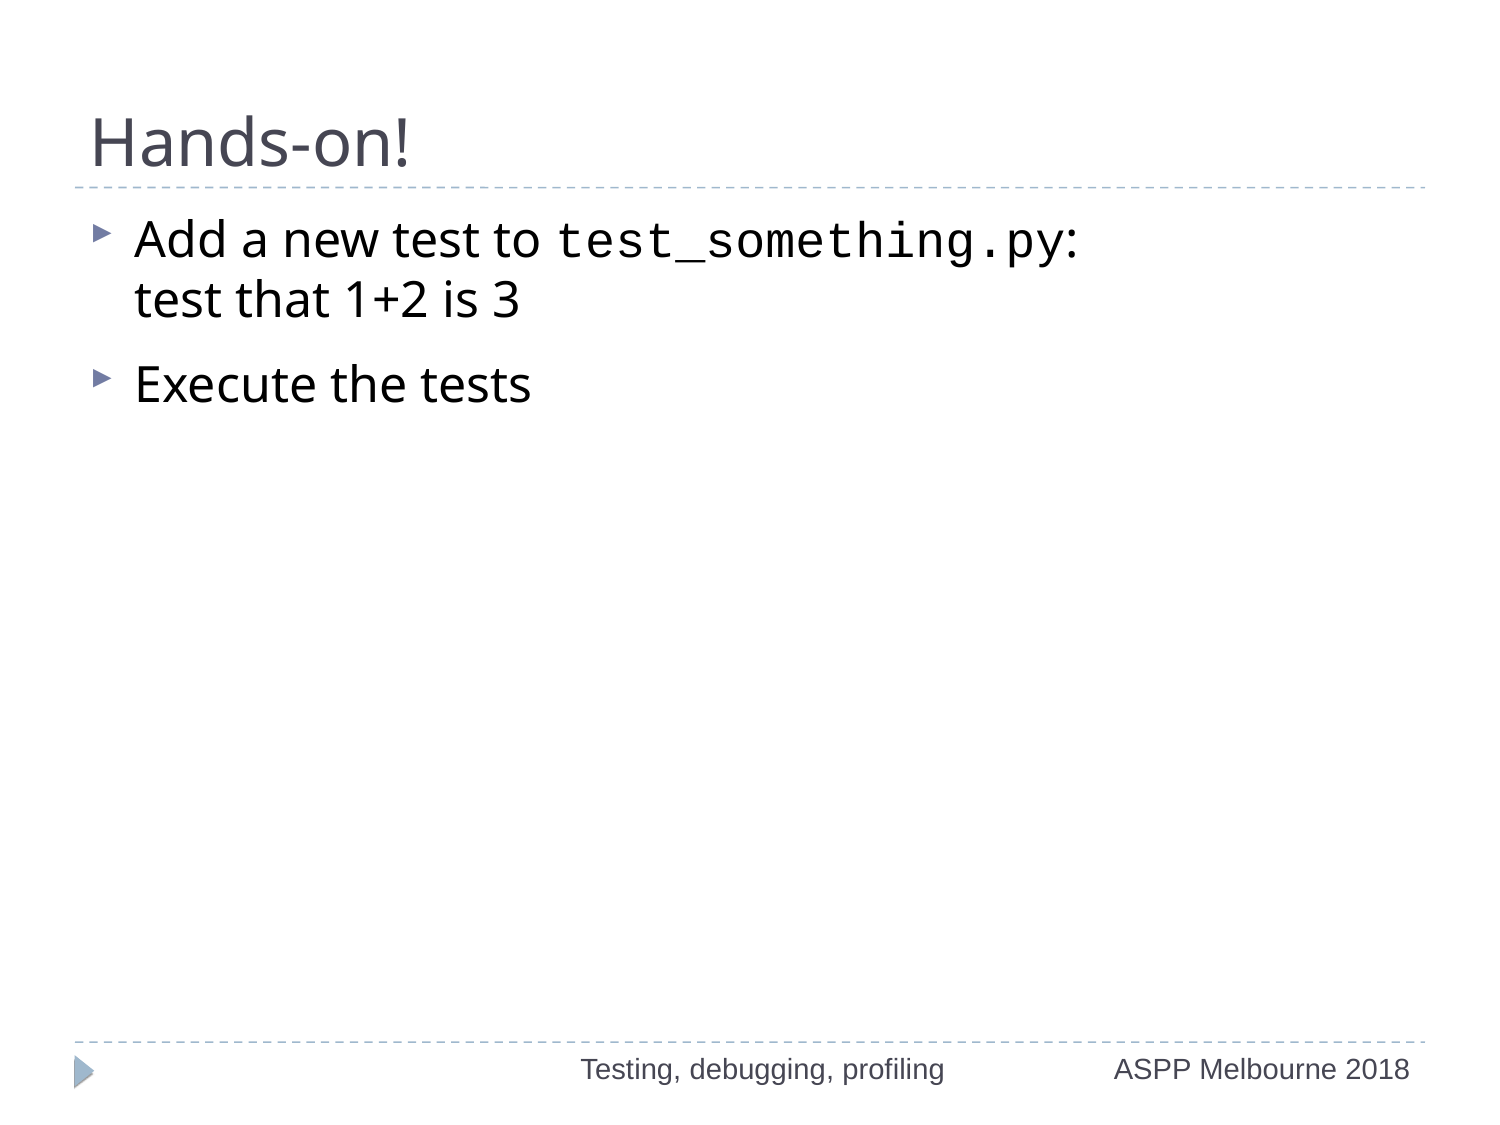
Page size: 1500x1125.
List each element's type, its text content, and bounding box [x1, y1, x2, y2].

slide_number ASPP Melbourne 2018 [1051, 1042, 1426, 1103]
list Add a new test to test_something.py: test that 1+2 is 3 Execute the tests [75, 200, 1425, 1010]
title Hands-on! [75, 24, 1425, 188]
footer Testing, debugging, profiling [475, 1042, 1051, 1103]
